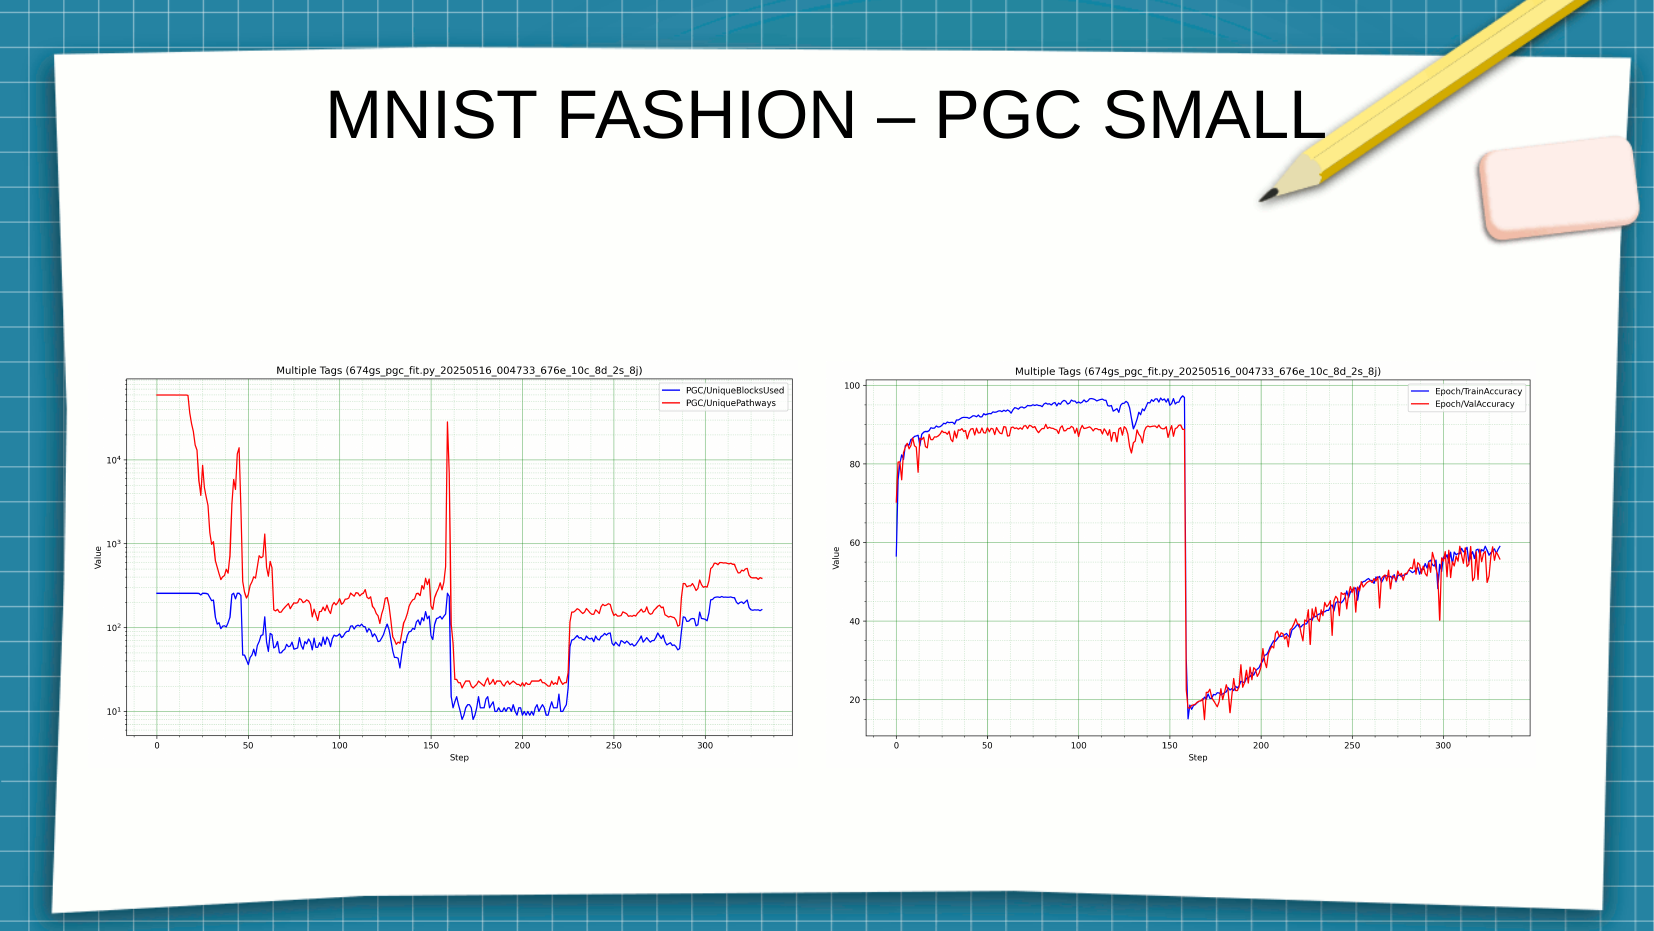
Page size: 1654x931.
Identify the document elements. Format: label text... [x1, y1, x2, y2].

title MNIST FASHION – PGC SMALL [82, 37, 1571, 193]
picture [0, 0, 1654, 931]
